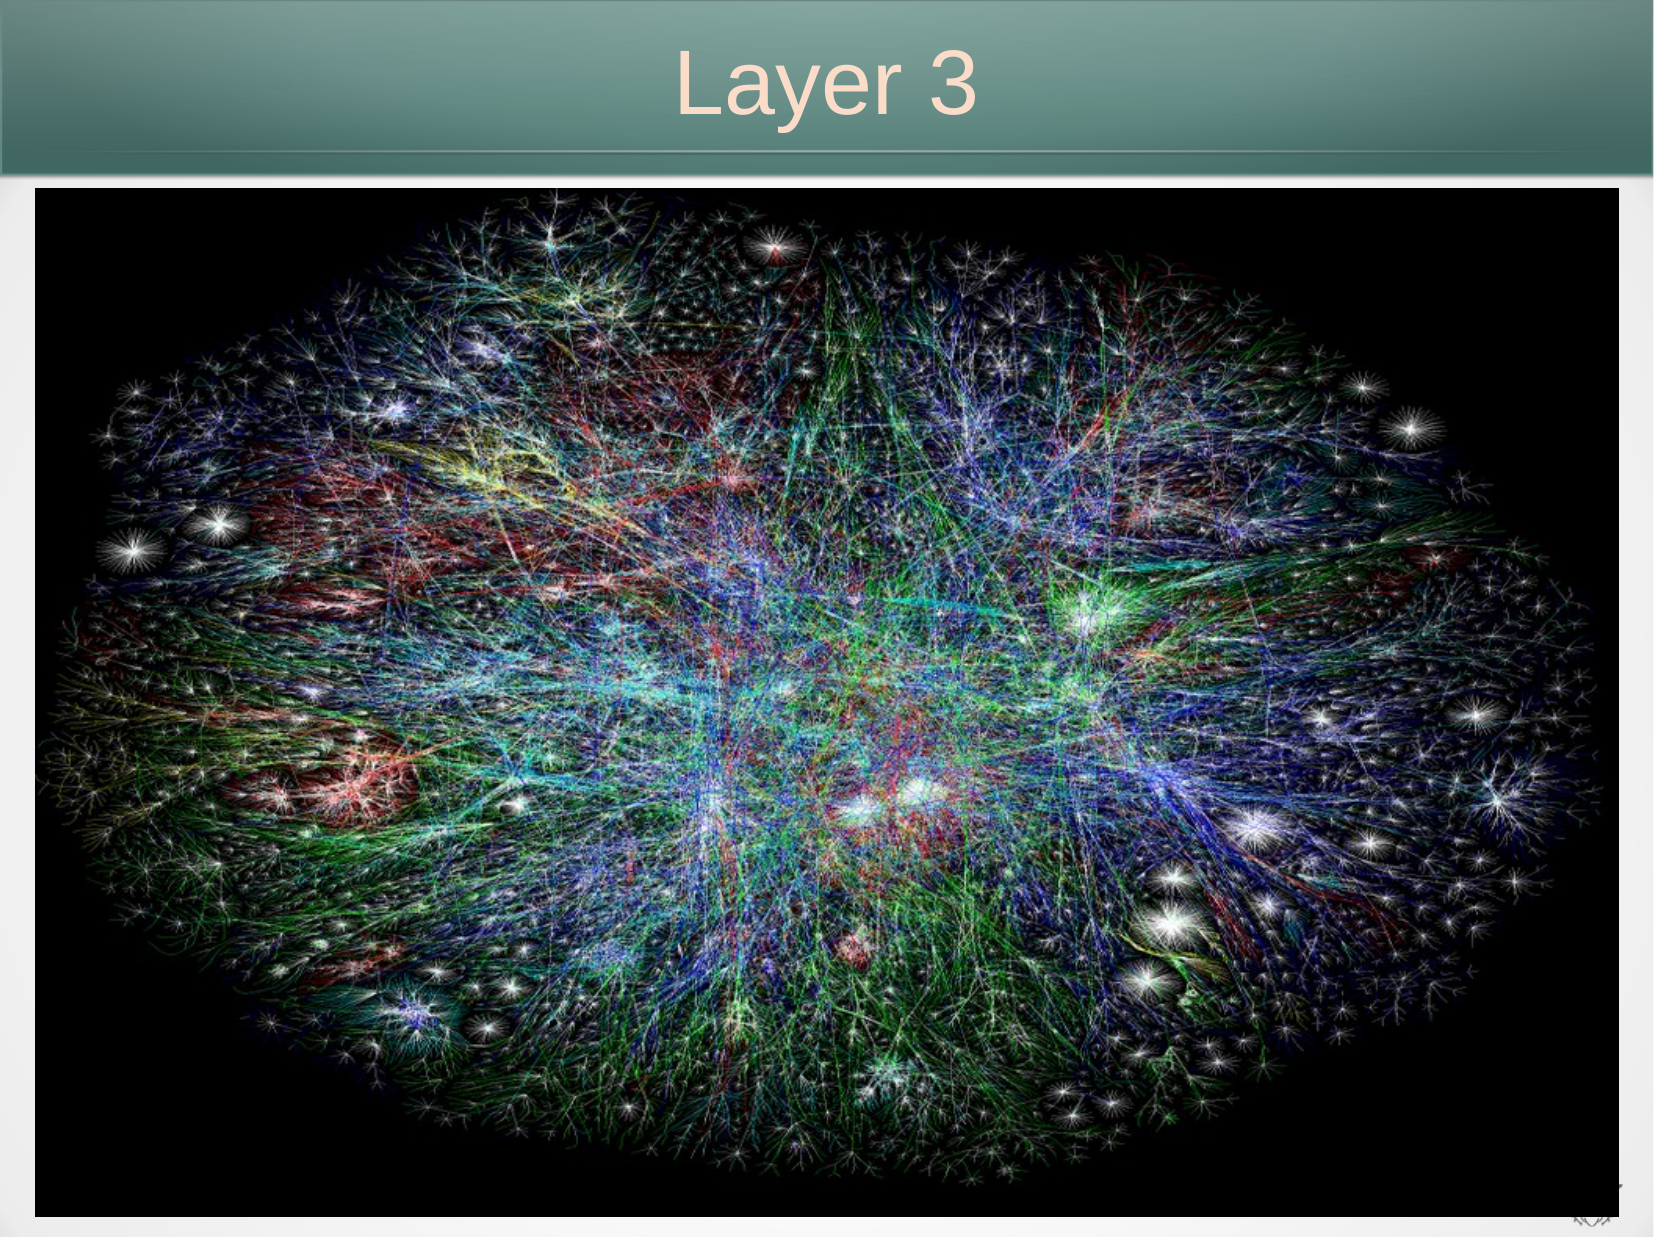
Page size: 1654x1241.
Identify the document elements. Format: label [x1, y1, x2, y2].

picture [0, 0, 1654, 1237]
title [82, 11, 1571, 154]
